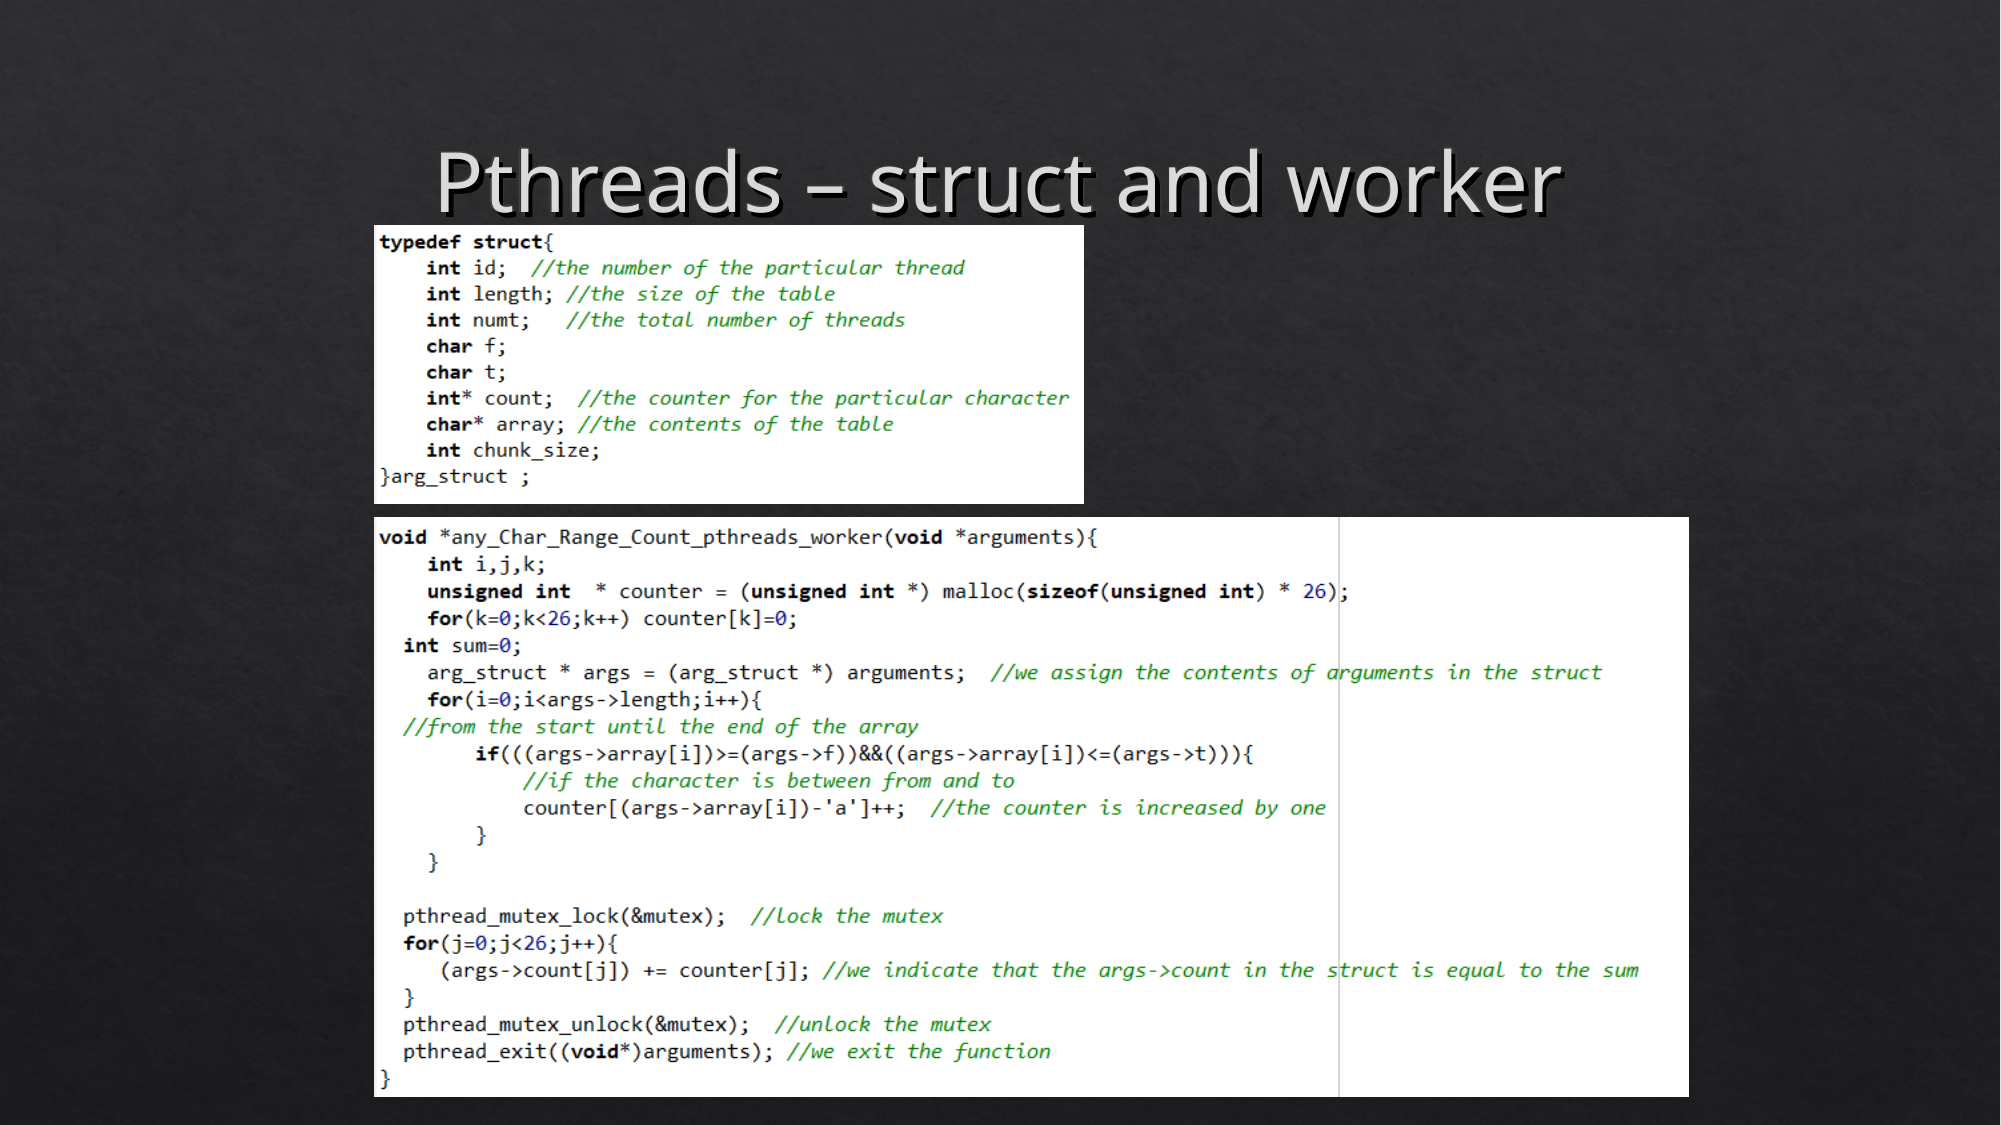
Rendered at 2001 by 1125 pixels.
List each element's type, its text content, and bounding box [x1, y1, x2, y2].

picture [374, 517, 1689, 1097]
picture [374, 225, 1084, 504]
title Pthreads – struct and worker [149, 99, 1849, 260]
